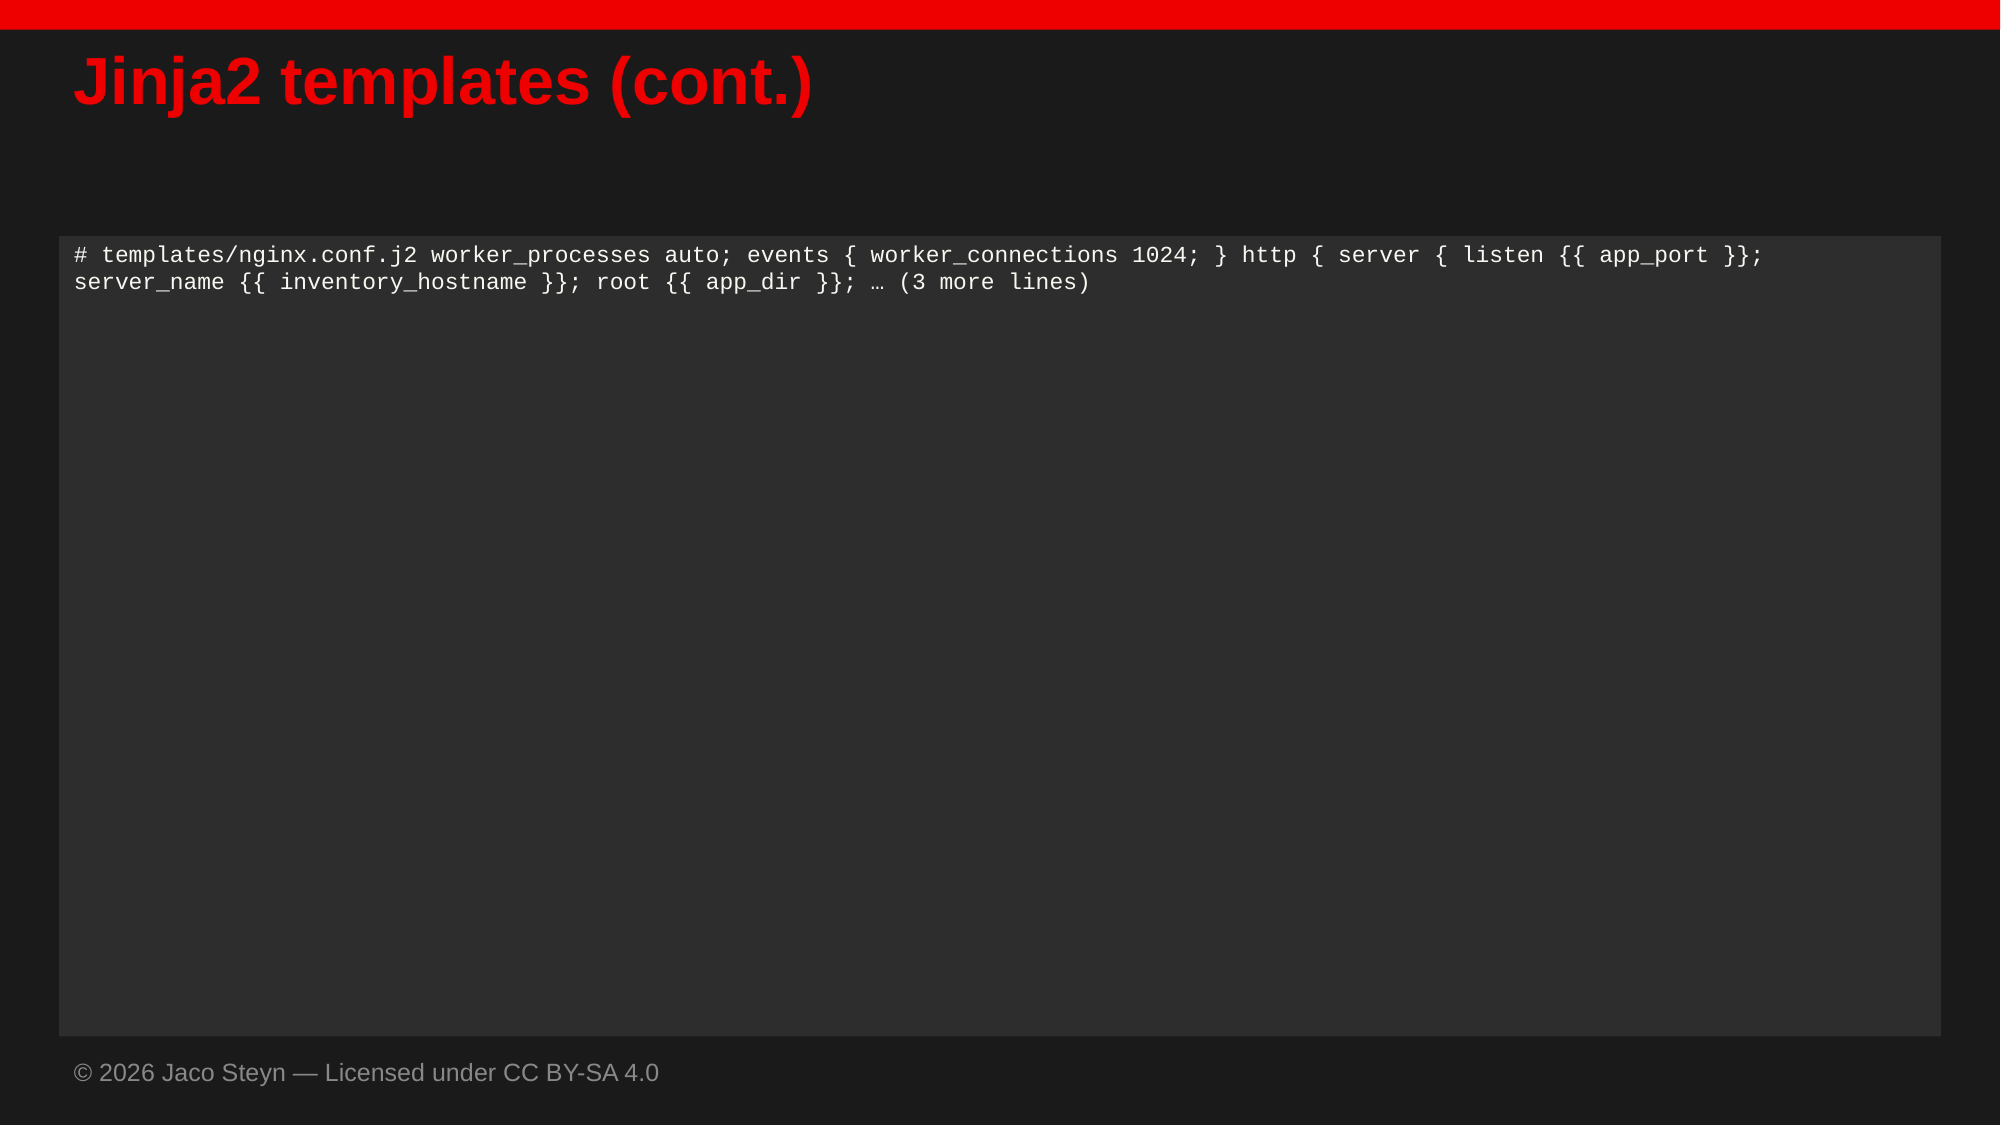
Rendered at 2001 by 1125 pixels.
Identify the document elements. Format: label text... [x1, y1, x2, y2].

text_box [0, 0, 2001, 30]
text_box # templates/nginx.conf.j2 worker_processes auto; events { worker_connections 1024; } http { server { listen {{ app_port }}; server_name {{ inventory_hostname }}; root {{ app_dir }}; … (3 more lines) [59, 236, 1942, 1037]
text_box © 2026 Jaco Steyn — Licensed under CC BY-SA 4.0 [59, 1051, 1942, 1093]
text_box Jinja2 templates (cont.) [59, 36, 1942, 208]
